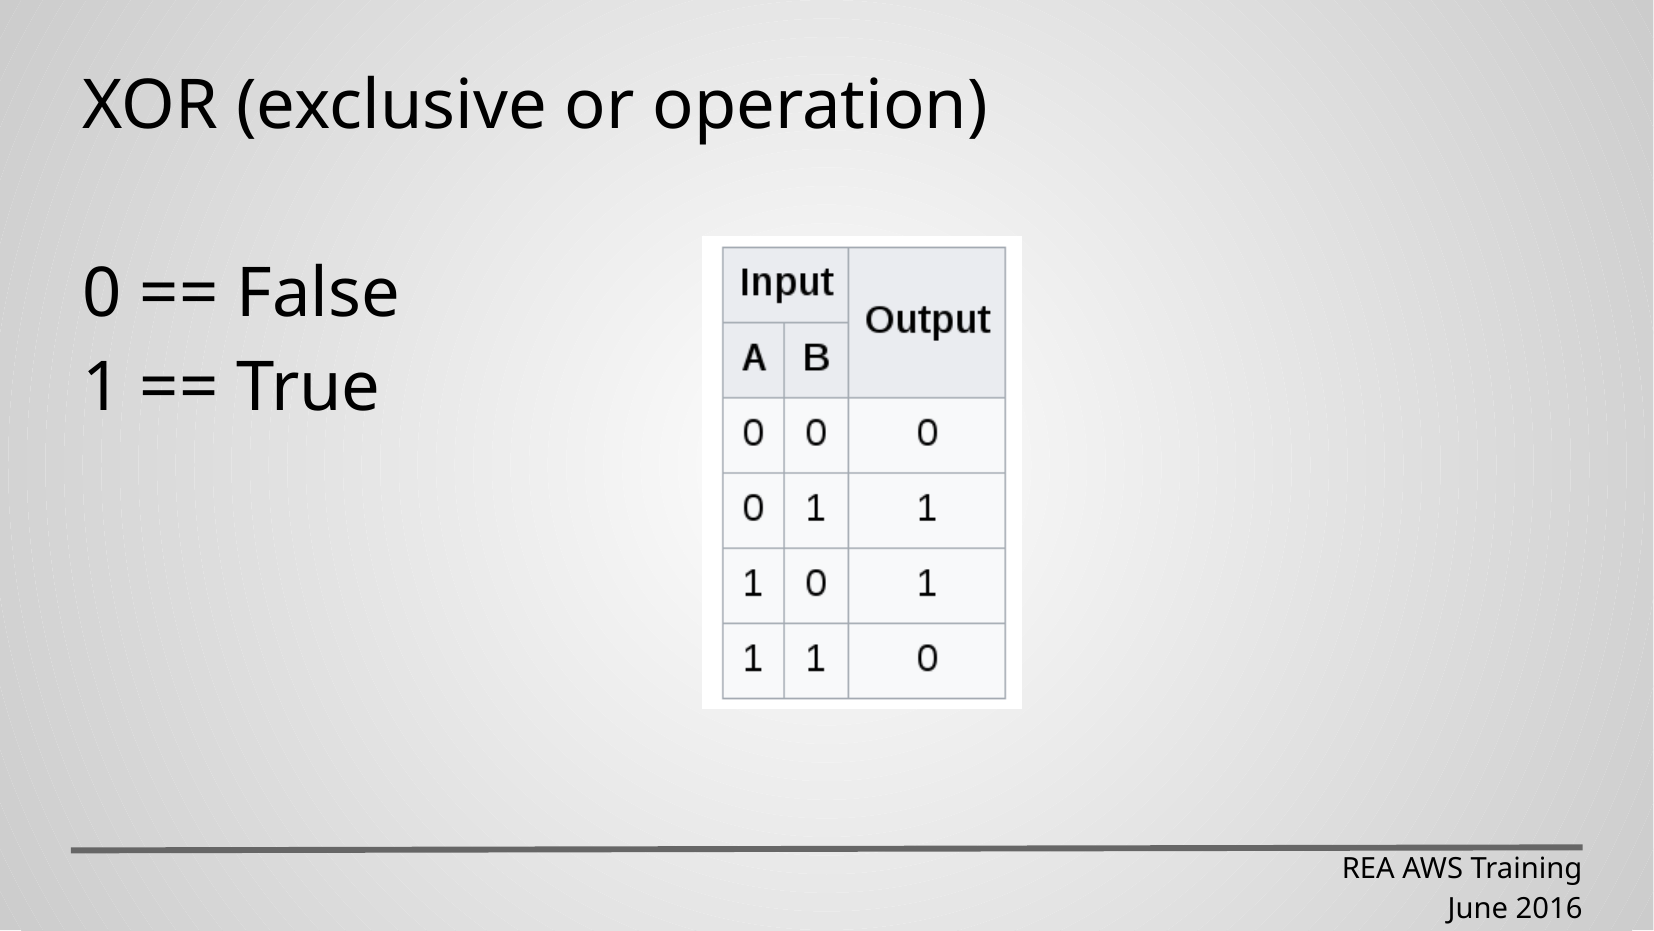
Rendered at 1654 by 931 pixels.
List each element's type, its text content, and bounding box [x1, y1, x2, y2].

title XOR (exclusive or operation) 0 == False 1 == True [82, 82, 1571, 403]
picture [702, 236, 1022, 709]
